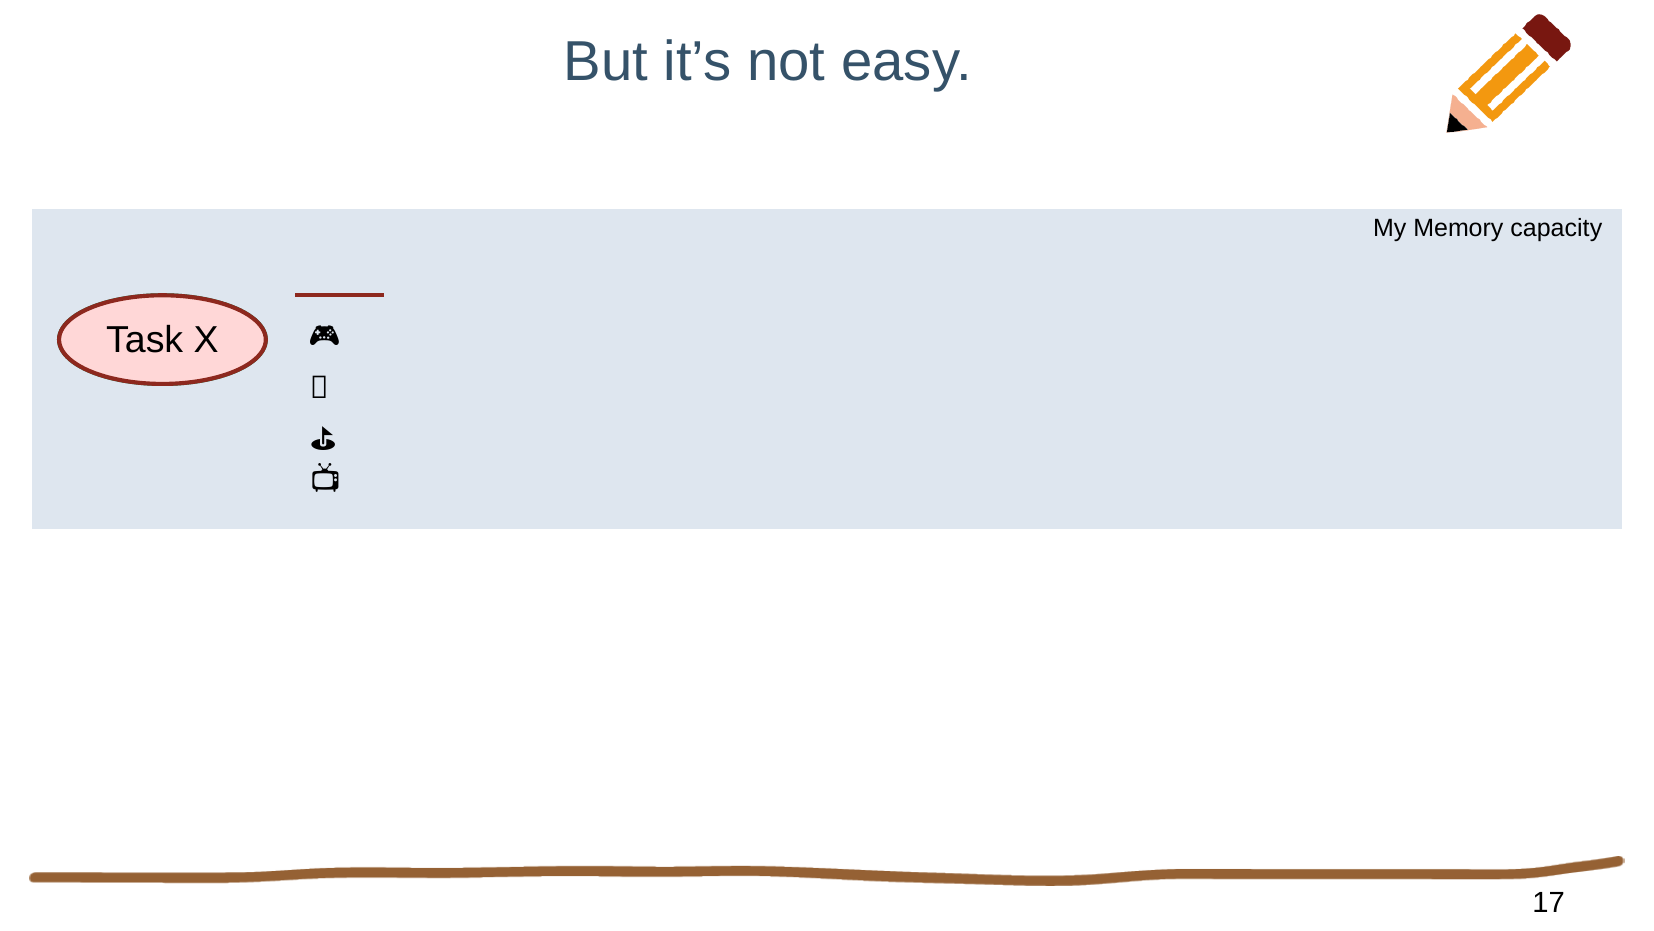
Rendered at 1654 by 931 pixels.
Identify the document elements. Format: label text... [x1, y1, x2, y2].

picture [1446, 14, 1571, 133]
title But it’s not easy. [88, 29, 1447, 206]
text_box Task X [59, 295, 266, 384]
text_box 📺 [295, 450, 364, 502]
picture [29, 856, 1625, 886]
text_box [29, 206, 1625, 532]
text_box 📱 [295, 358, 364, 409]
text_box ⛳ [295, 409, 364, 450]
text_box 🎮 [294, 307, 361, 357]
text_box My Memory capacity [1358, 206, 1618, 250]
